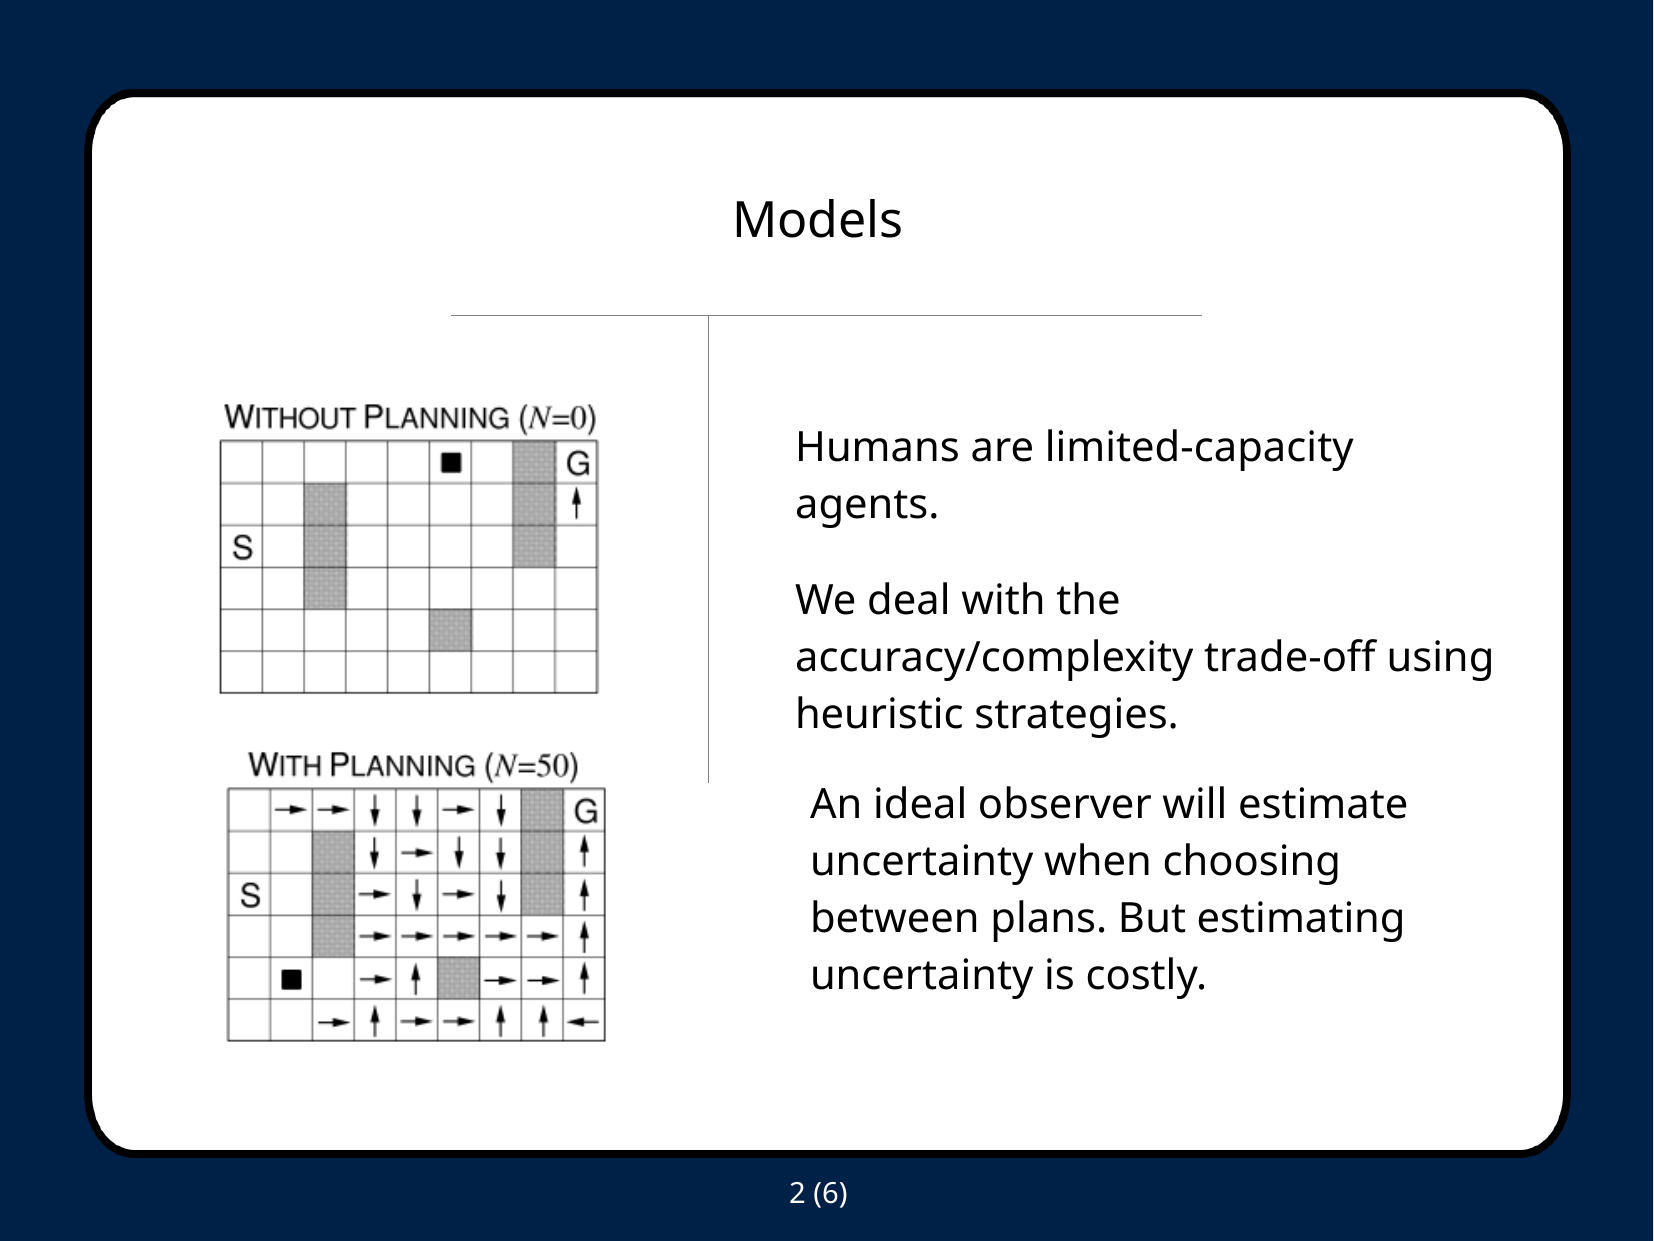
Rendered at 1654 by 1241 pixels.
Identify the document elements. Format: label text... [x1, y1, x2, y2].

title An ideal observer will estimate uncertainty when choosing between plans. But estimating uncertainty is costly. [810, 790, 1516, 985]
title 2 (6) [74, 1170, 1562, 1214]
title We deal with the accuracy/complexity trade-off using heuristic strategies. [795, 582, 1501, 729]
picture [0, 0, 1654, 1241]
title Models [74, 188, 1562, 247]
title Humans are limited-capacity agents. [795, 424, 1471, 522]
